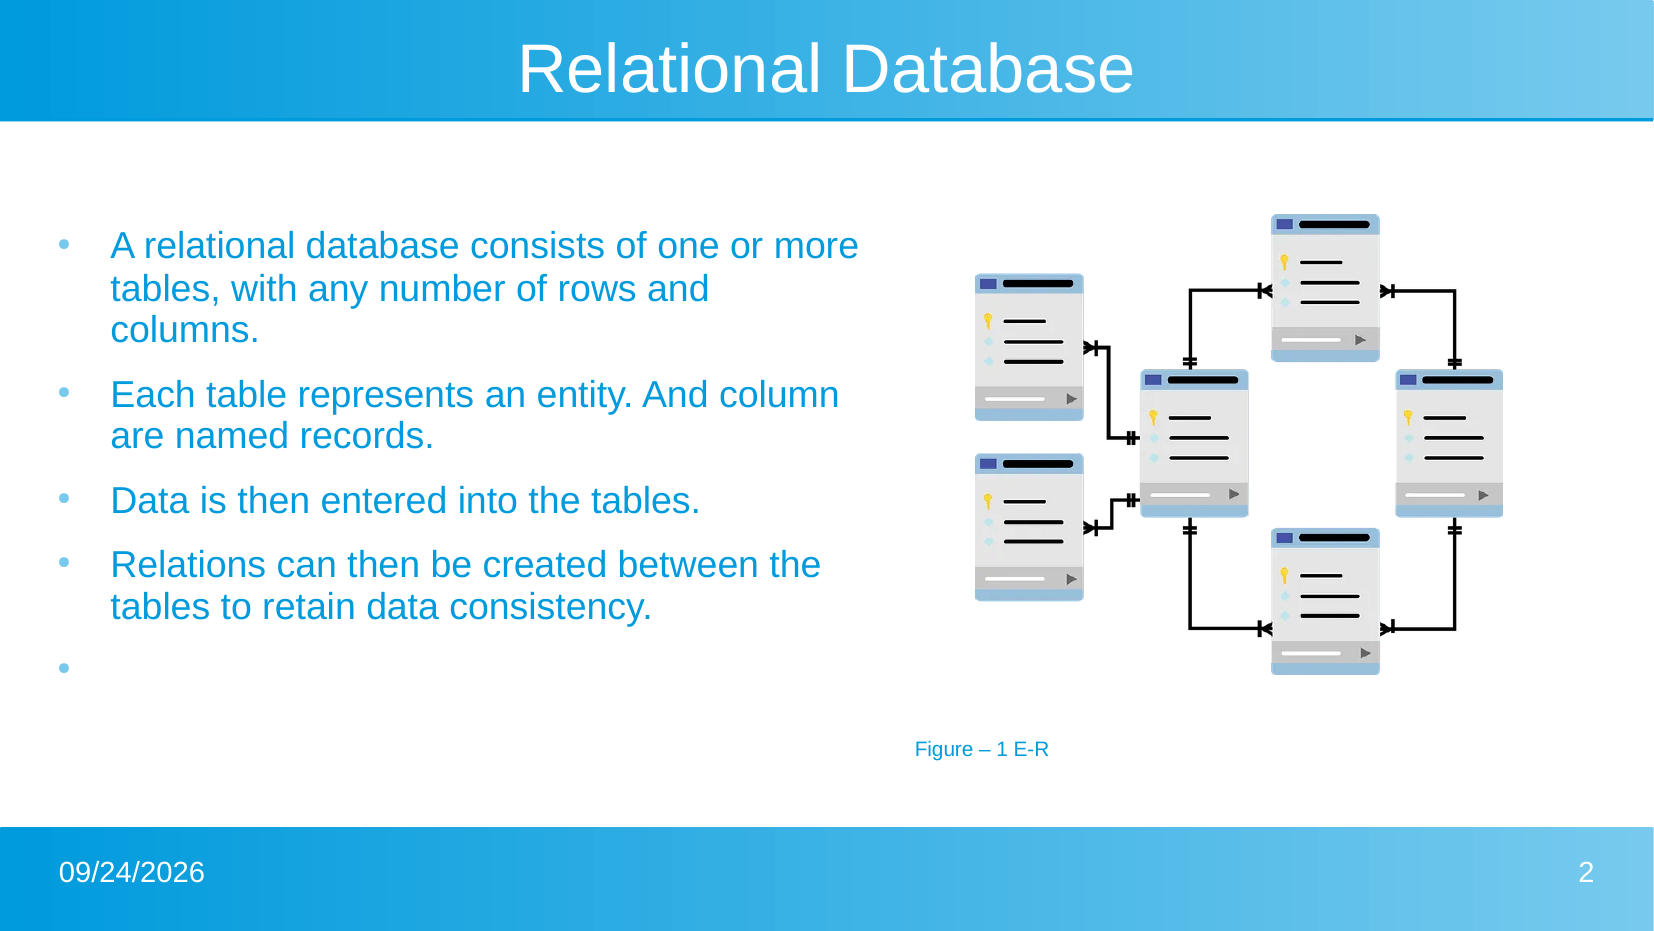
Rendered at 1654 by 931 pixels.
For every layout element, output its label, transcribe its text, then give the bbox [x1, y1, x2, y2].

picture [975, 214, 1503, 676]
list A relational database consists of one or more tables, with any number of rows and columns. Each table represents an entity. And column are named records. Data is then entered into the tables. Relations can then be created between the tables to retain data consistency. [39, 225, 863, 816]
text_box Figure – 1 E-R [900, 730, 1613, 769]
title Relational Database [59, 29, 1595, 108]
